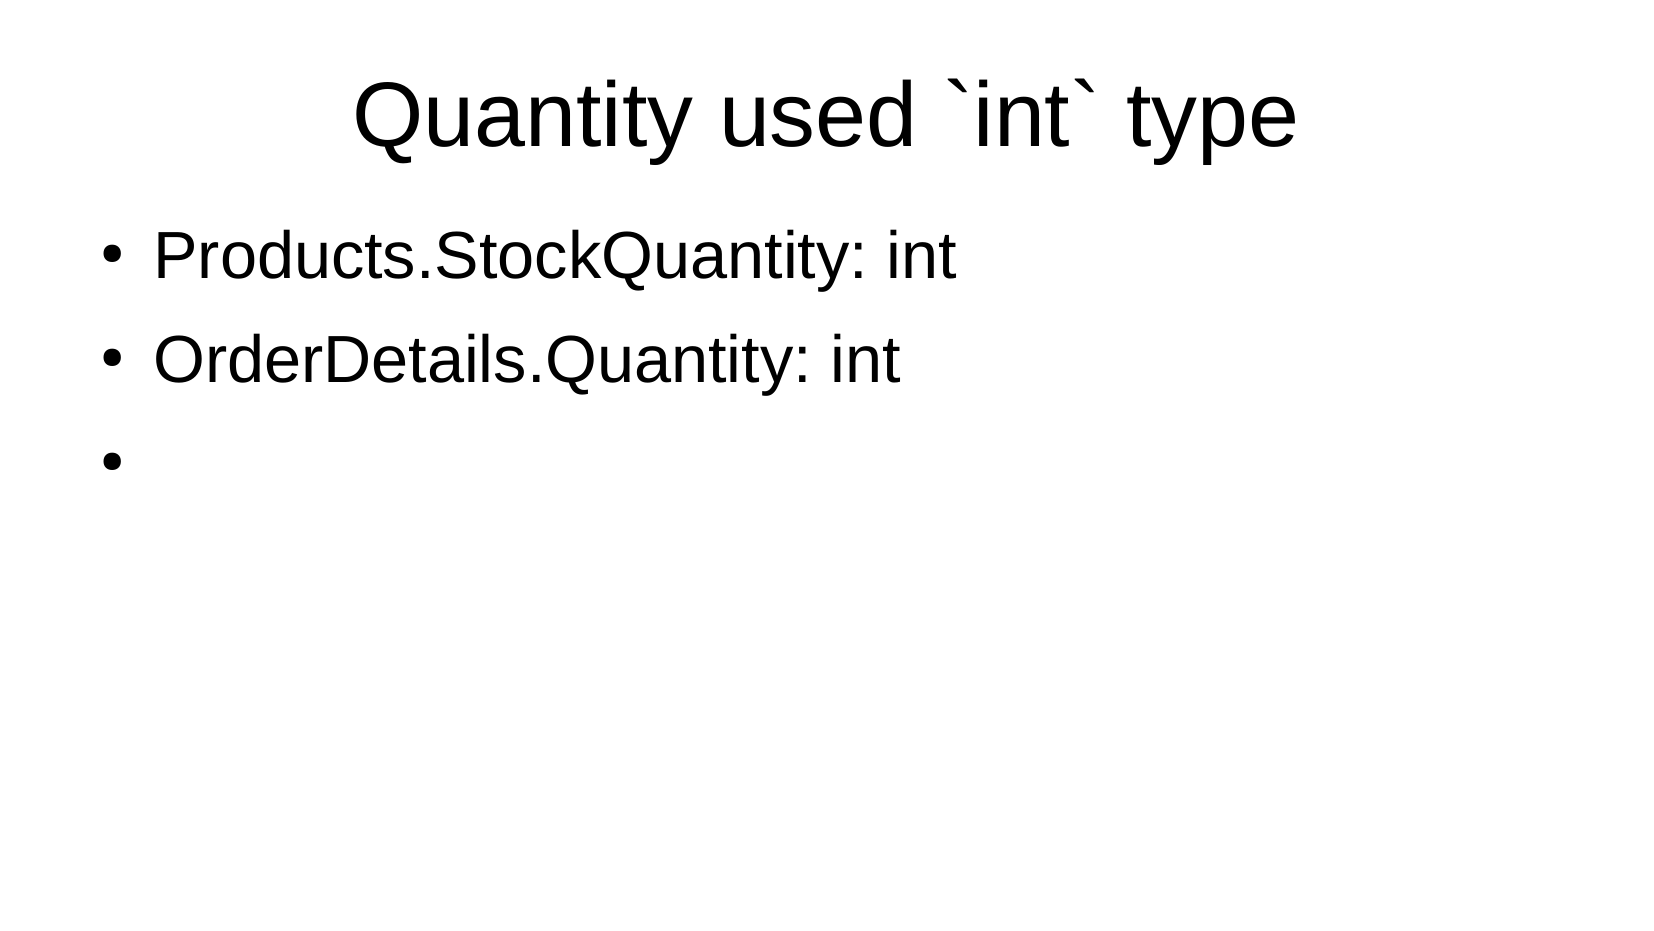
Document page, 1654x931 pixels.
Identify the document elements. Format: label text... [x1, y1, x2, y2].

title Quantity used `int` type [82, 37, 1571, 193]
list Products.StockQuantity: int OrderDetails.Quantity: int [82, 217, 1571, 758]
